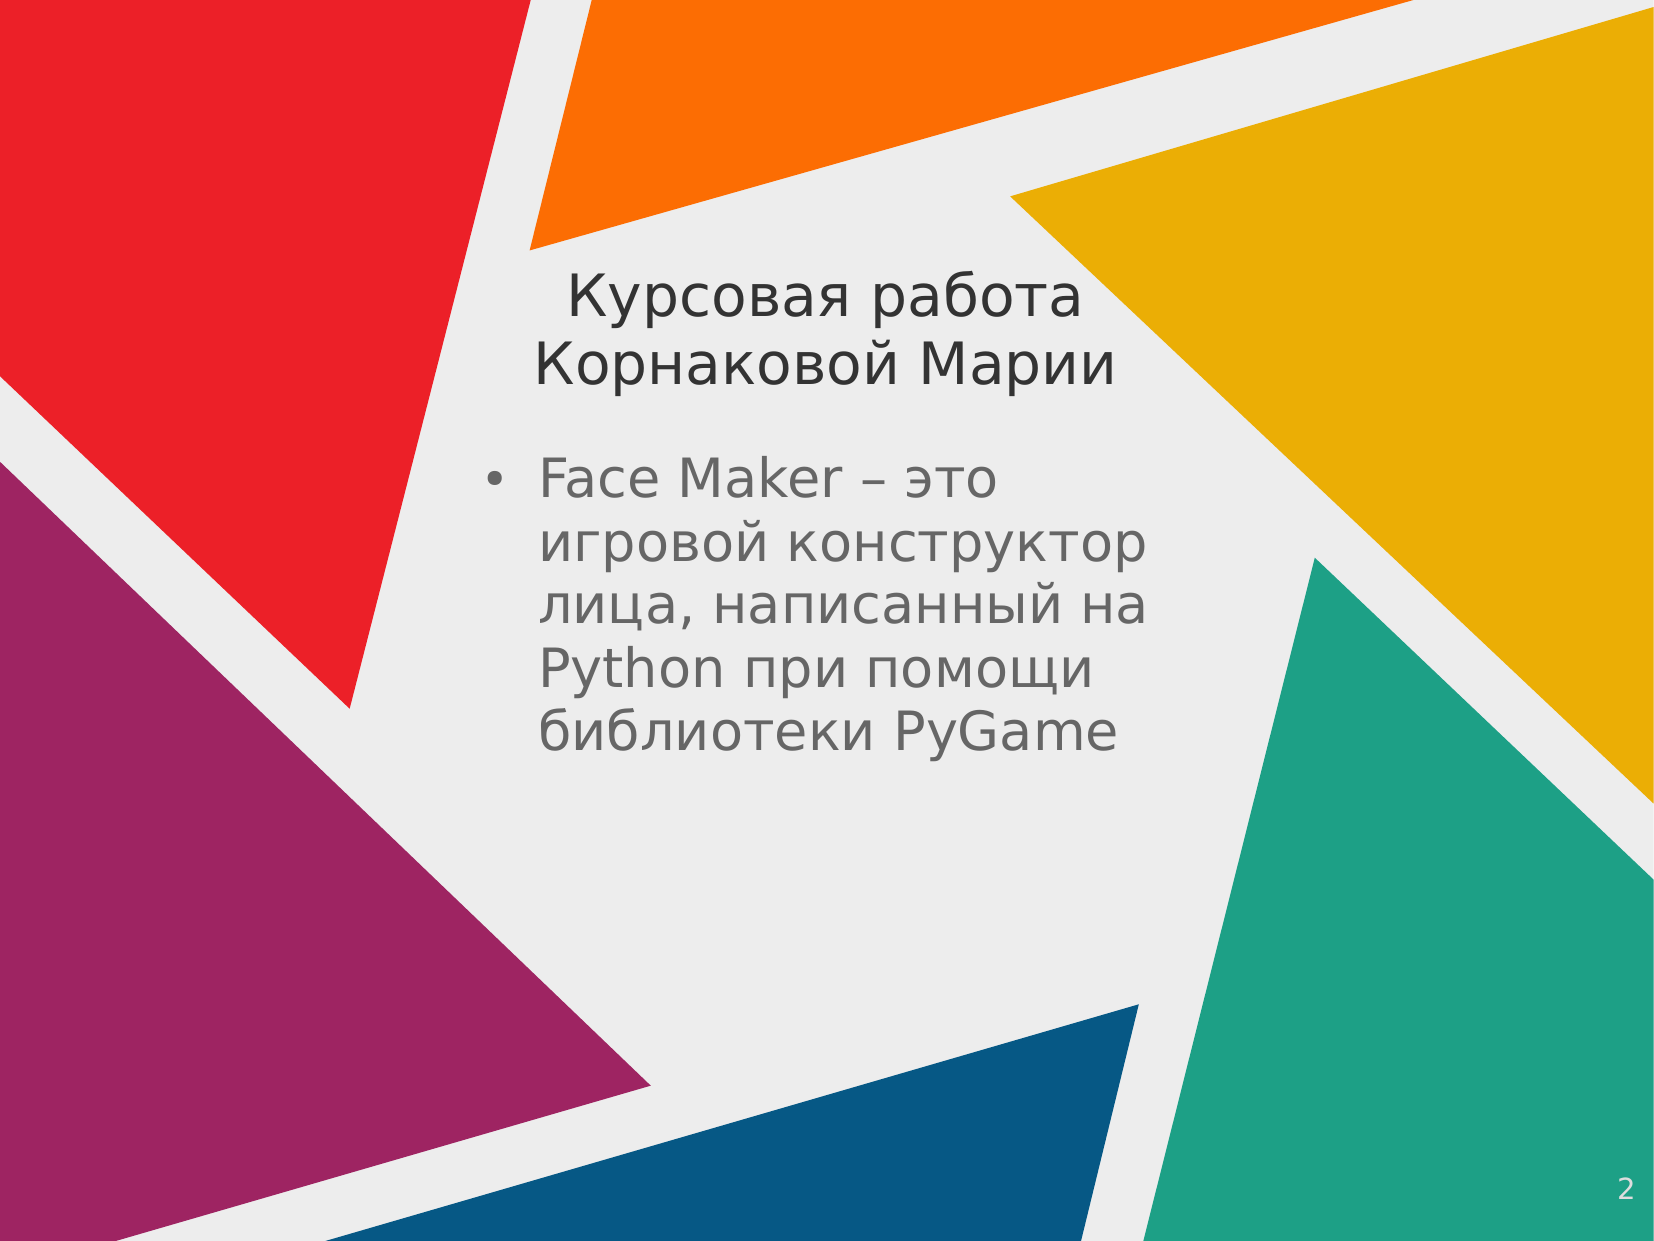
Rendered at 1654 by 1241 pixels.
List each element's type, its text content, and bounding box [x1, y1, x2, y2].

title Курсовая работа Корнаковой Марии [467, 226, 1185, 434]
list Face Maker – это игровой конструктор лица, написанный на Python при помощи библиотеки PyGame [467, 447, 1191, 1005]
